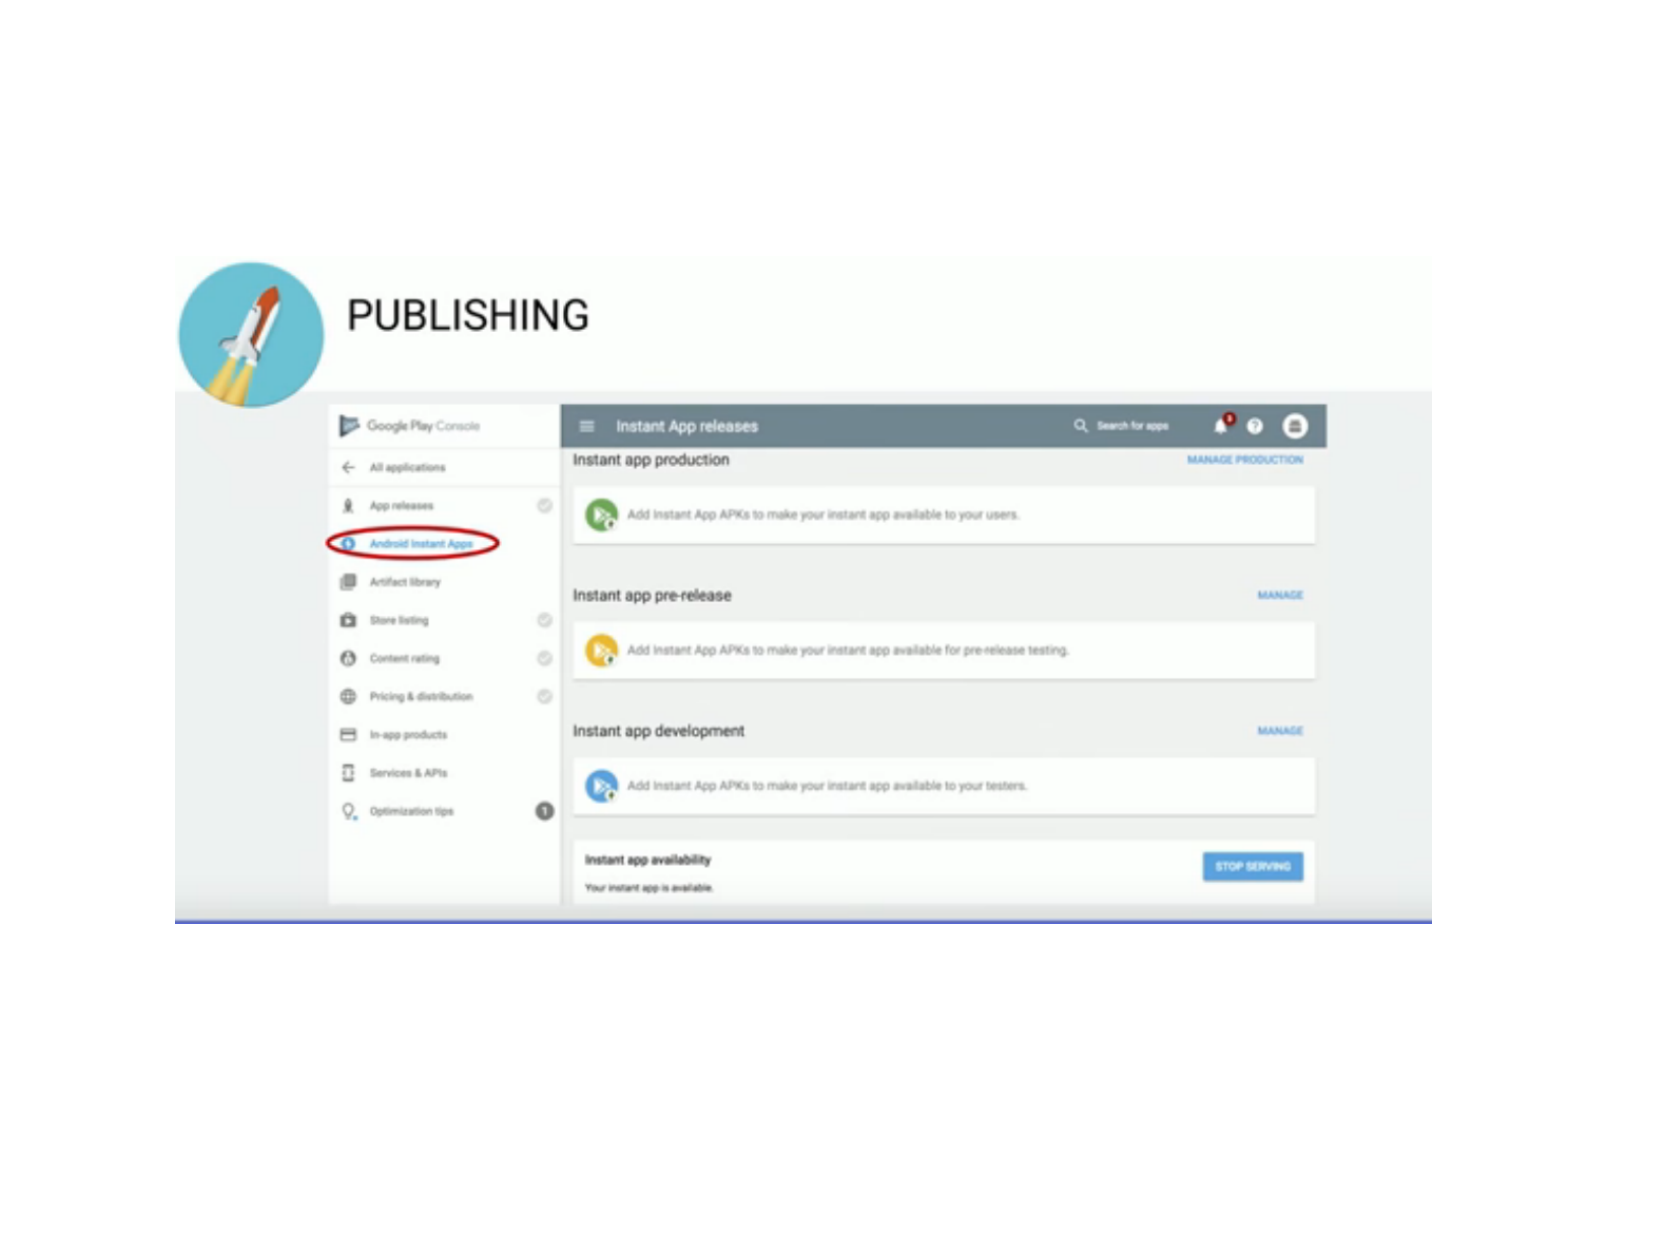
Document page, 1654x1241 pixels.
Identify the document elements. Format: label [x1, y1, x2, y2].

picture [175, 256, 1432, 924]
